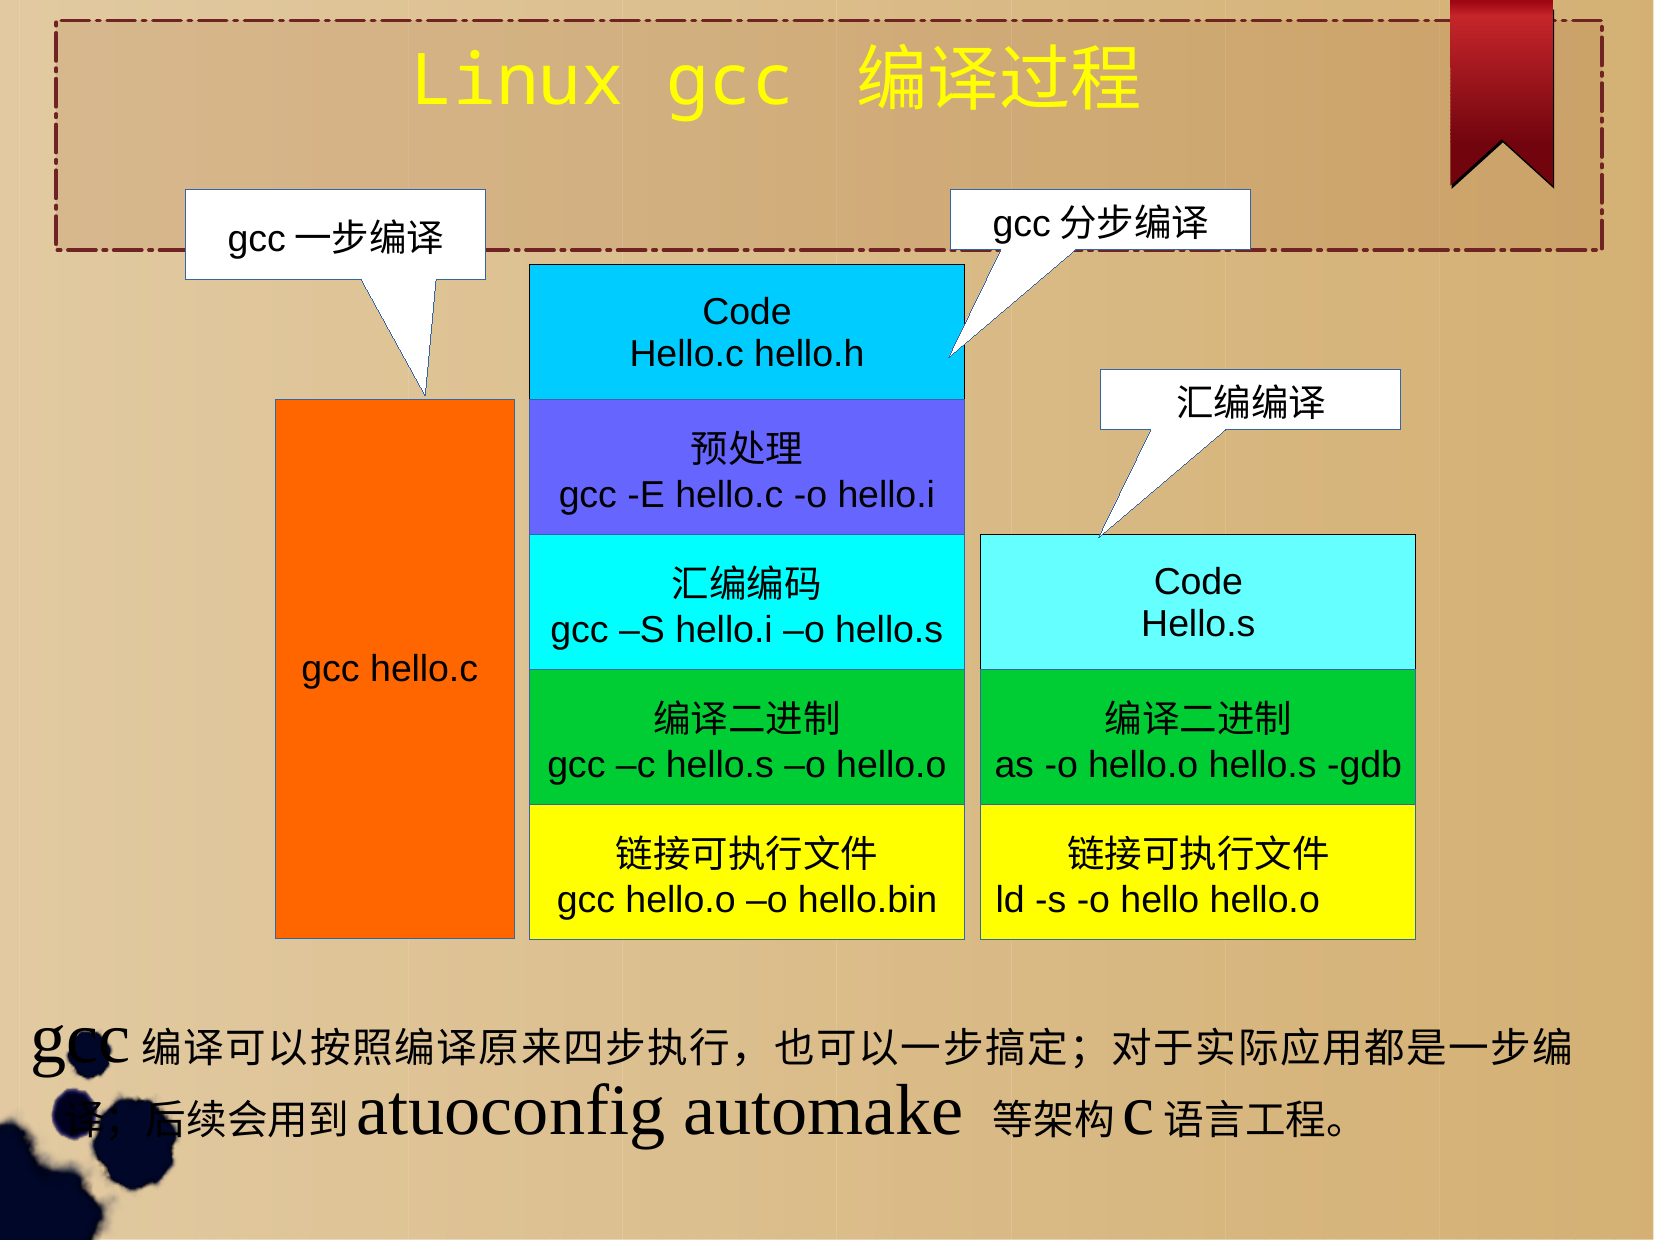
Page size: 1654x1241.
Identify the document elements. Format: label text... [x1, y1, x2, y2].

text_box 编译二进制 as -o hello.o hello.s -gdb [980, 669, 1416, 804]
text_box 链接可执行文件 gcc hello.o –o hello.bin [529, 804, 965, 940]
text_box 汇编编码 gcc –S hello.i –o hello.s [529, 534, 965, 669]
text_box gcc编译可以按照编译原来四步执行，也可以一步搞定；对于实际应用都是一步编译；后续会用到atuoconfig automake 等架构c语言工程。 [30, 1005, 1576, 1153]
text_box gcc分步编译 [948, 189, 1251, 358]
text_box Code Hello.c hello.h [529, 264, 965, 399]
text_box 链接可执行文件 ld -s -o hello hello.o [980, 804, 1416, 940]
text_box 编译二进制 gcc –c hello.s –o hello.o [529, 669, 965, 804]
text_box Linux gcc 编译过程 [105, 30, 1448, 124]
text_box Code Hello.s [980, 534, 1416, 669]
text_box gcc一步编译 [185, 189, 486, 396]
text_box 汇编编译 [1098, 369, 1401, 538]
text_box gcc hello.c [275, 399, 515, 939]
text_box 预处理 gcc -E hello.c -o hello.i [529, 399, 965, 534]
